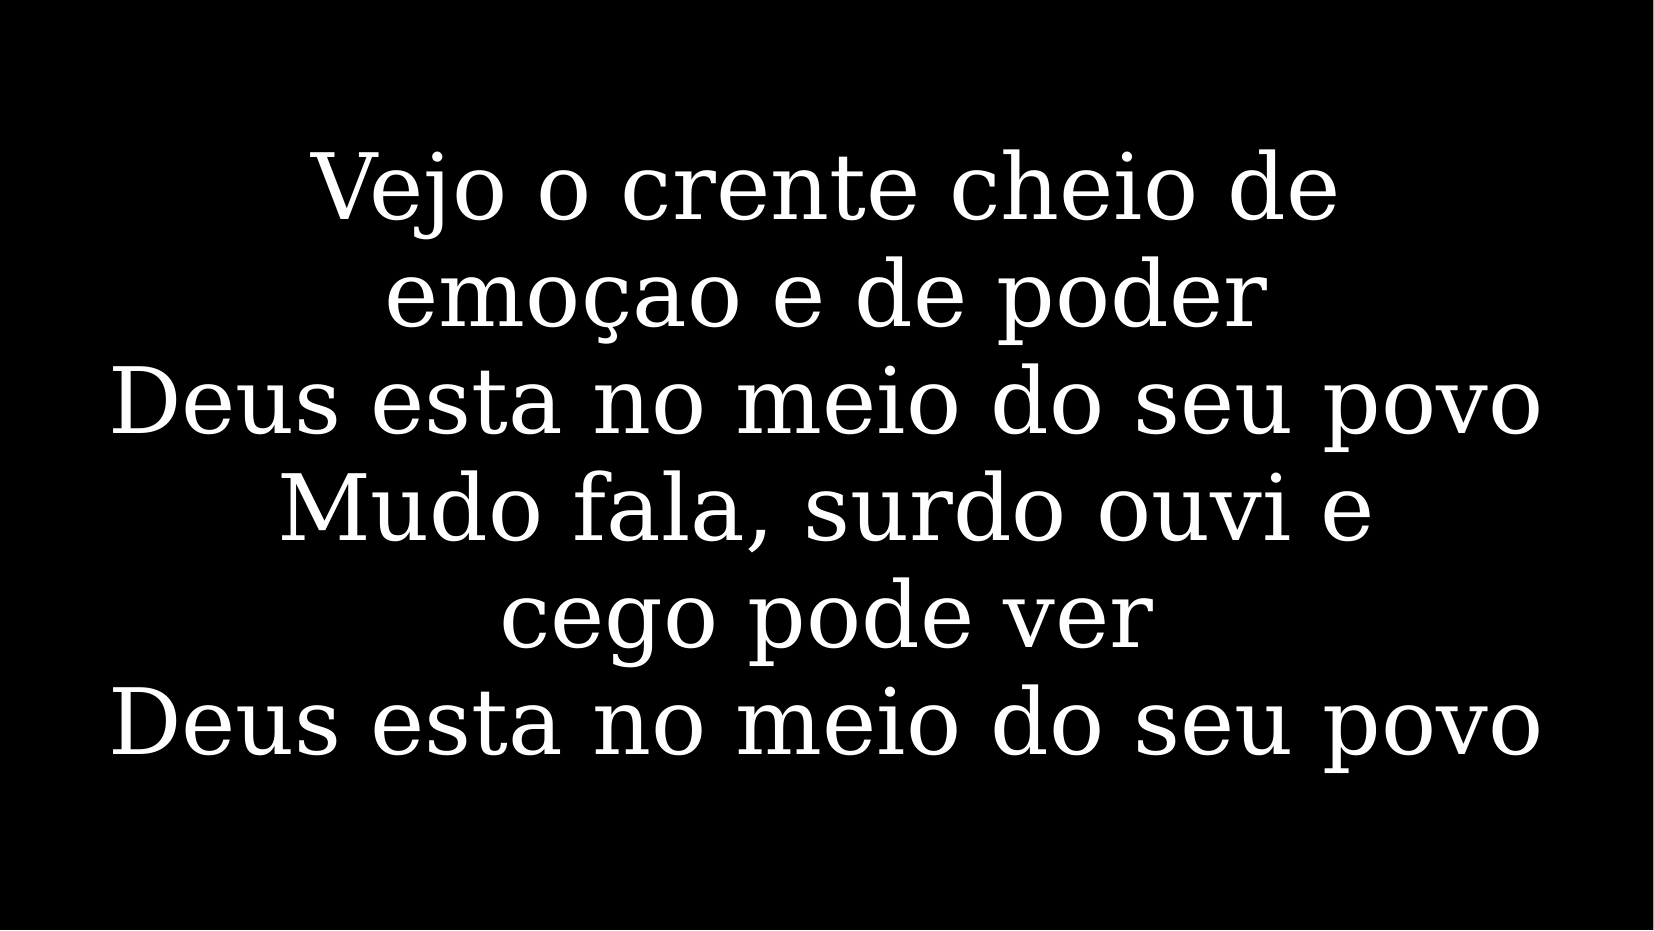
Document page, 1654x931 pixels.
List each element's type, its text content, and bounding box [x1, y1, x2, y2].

subtitle Vejo o crente cheio de emoçao e de poder Deus esta no meio do seu povo Mudo fala, surdo ouvi e cego pode ver Deus esta no meio do seu povo [82, 36, 1571, 875]
